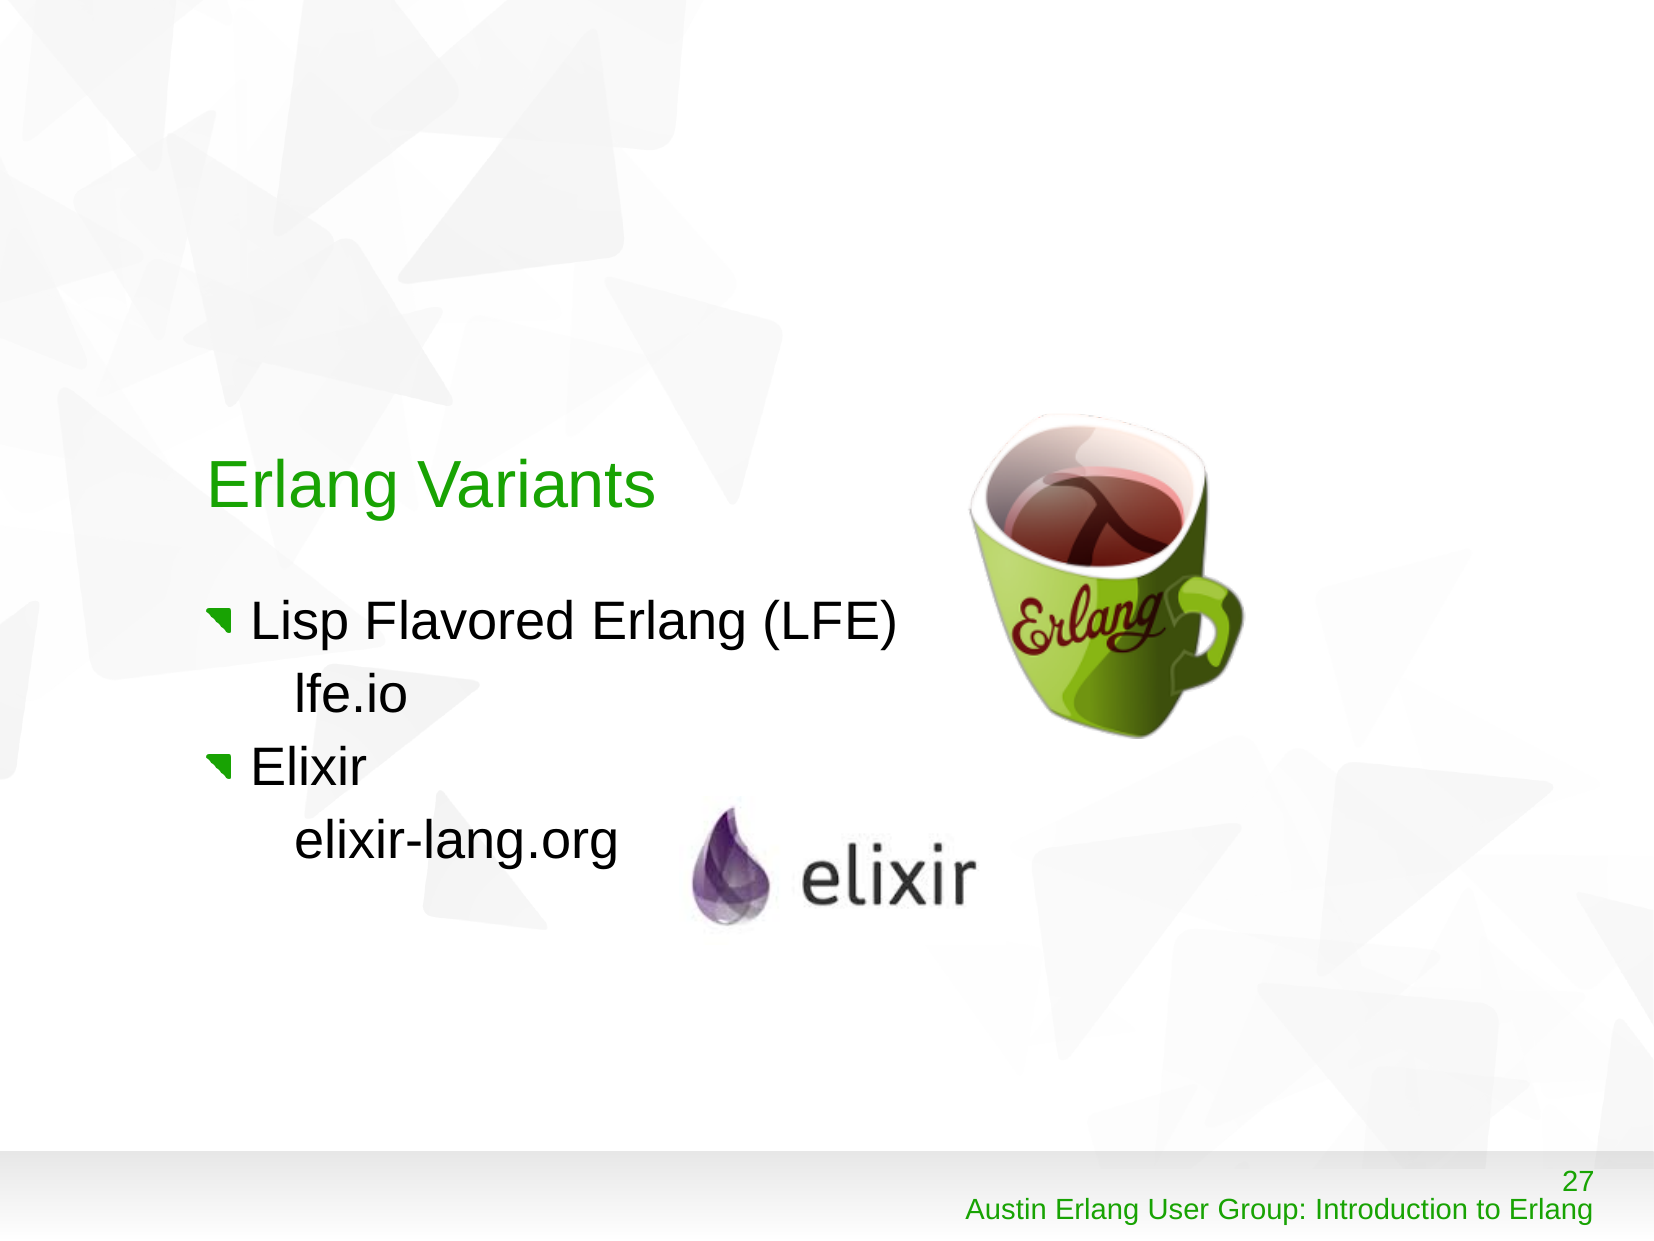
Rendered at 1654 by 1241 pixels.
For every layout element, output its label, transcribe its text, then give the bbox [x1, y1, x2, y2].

picture [679, 413, 1654, 1169]
list Lisp Flavored Erlang (LFE) lfe.io Elixir elixir-lang.org [206, 590, 1477, 945]
picture [0, 0, 783, 930]
title Erlang Variants [206, 395, 1477, 573]
